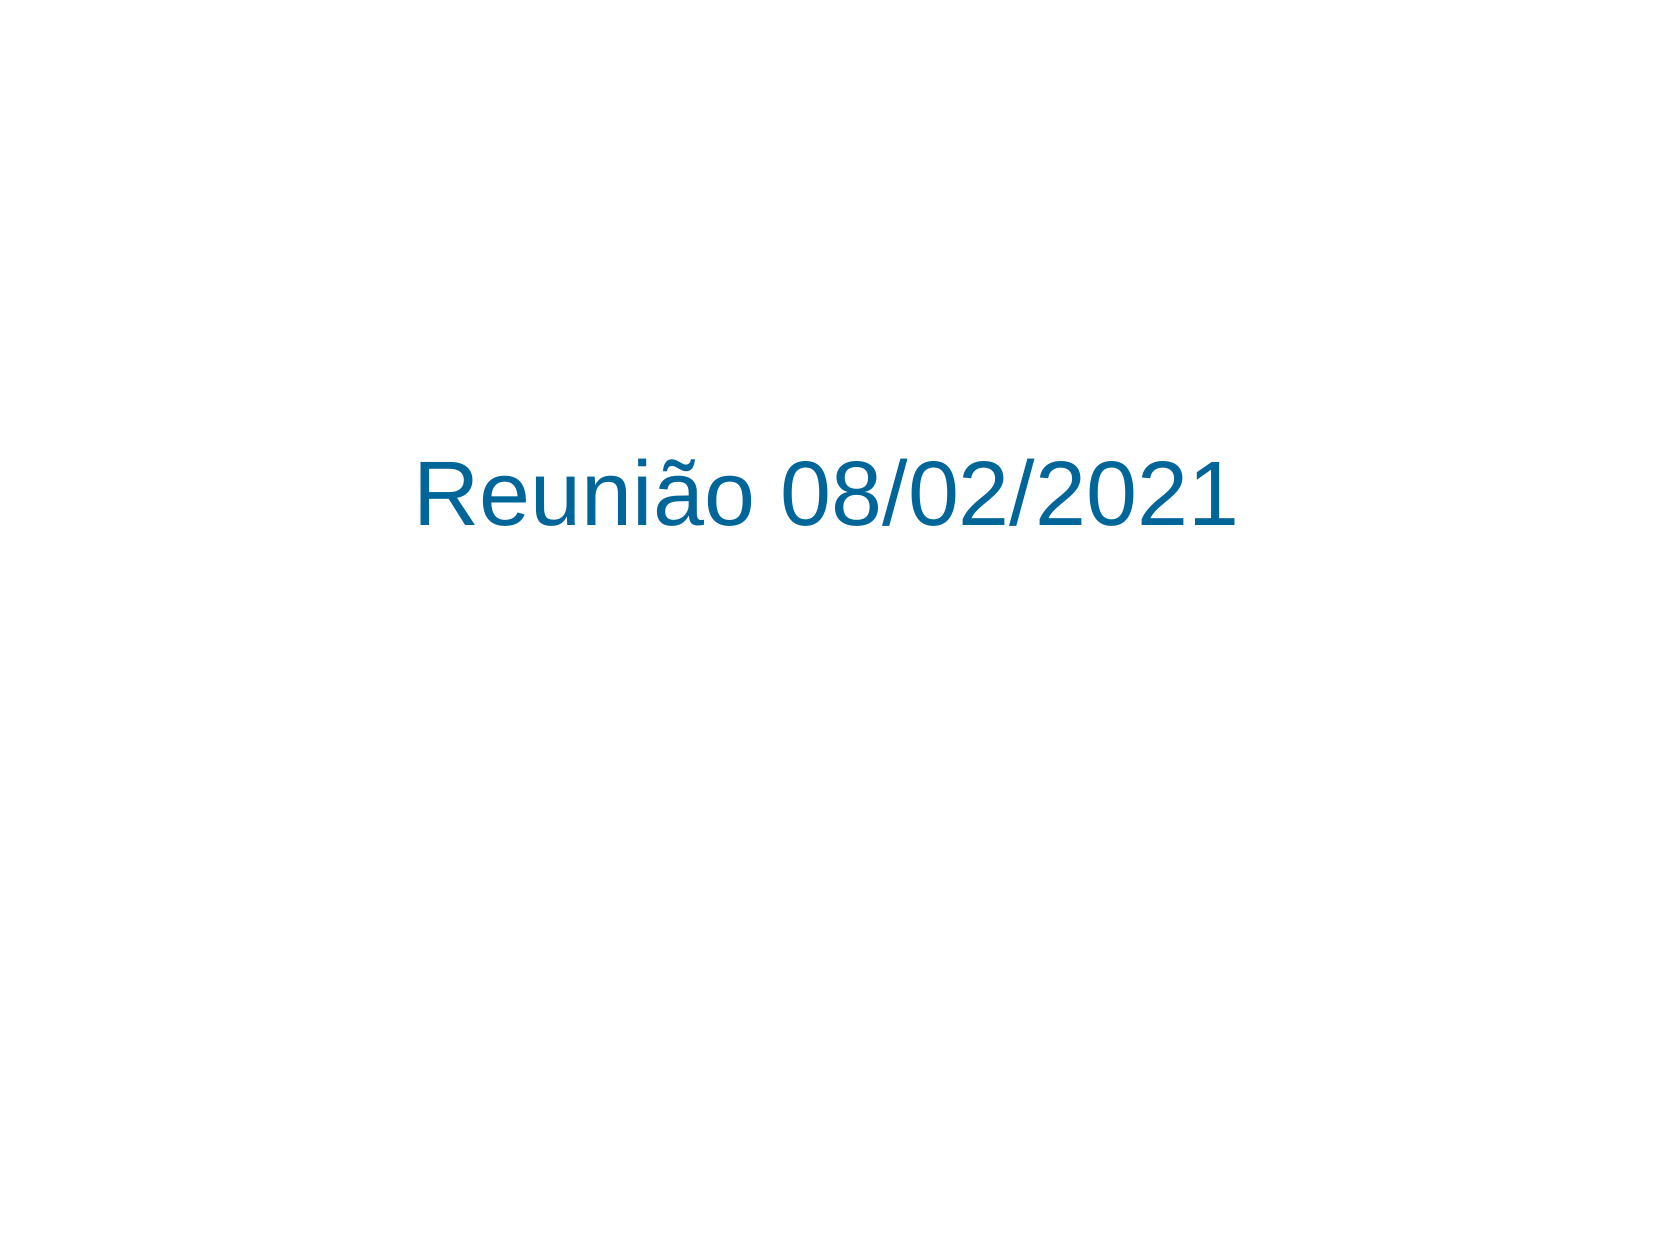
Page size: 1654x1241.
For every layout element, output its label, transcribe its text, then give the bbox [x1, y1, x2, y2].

title Reunião 08/02/2021 [82, 389, 1571, 597]
